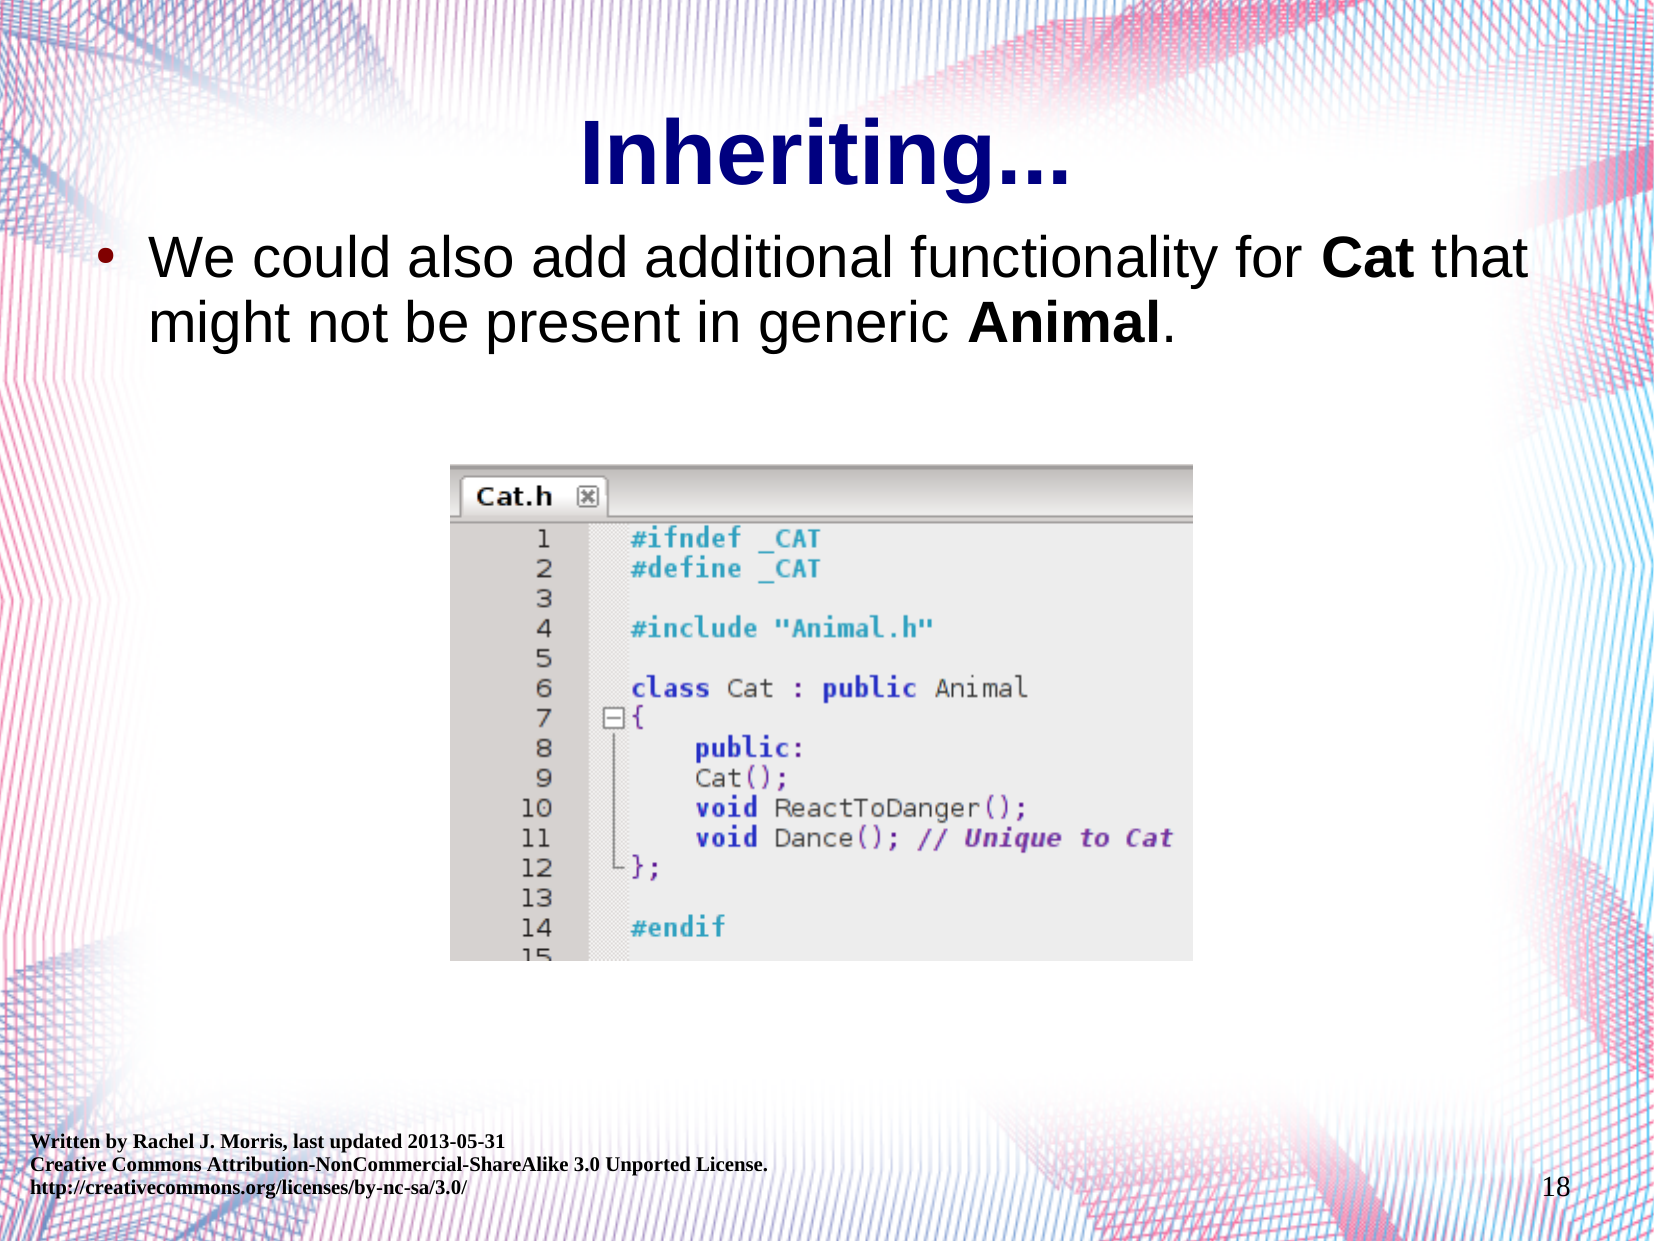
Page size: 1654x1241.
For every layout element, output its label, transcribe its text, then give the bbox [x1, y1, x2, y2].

list We could also add additional functionality for Cat that might not be present in generic Animal. [77, 225, 1566, 481]
picture [0, 0, 1654, 1241]
title Inheriting... [82, 49, 1571, 257]
